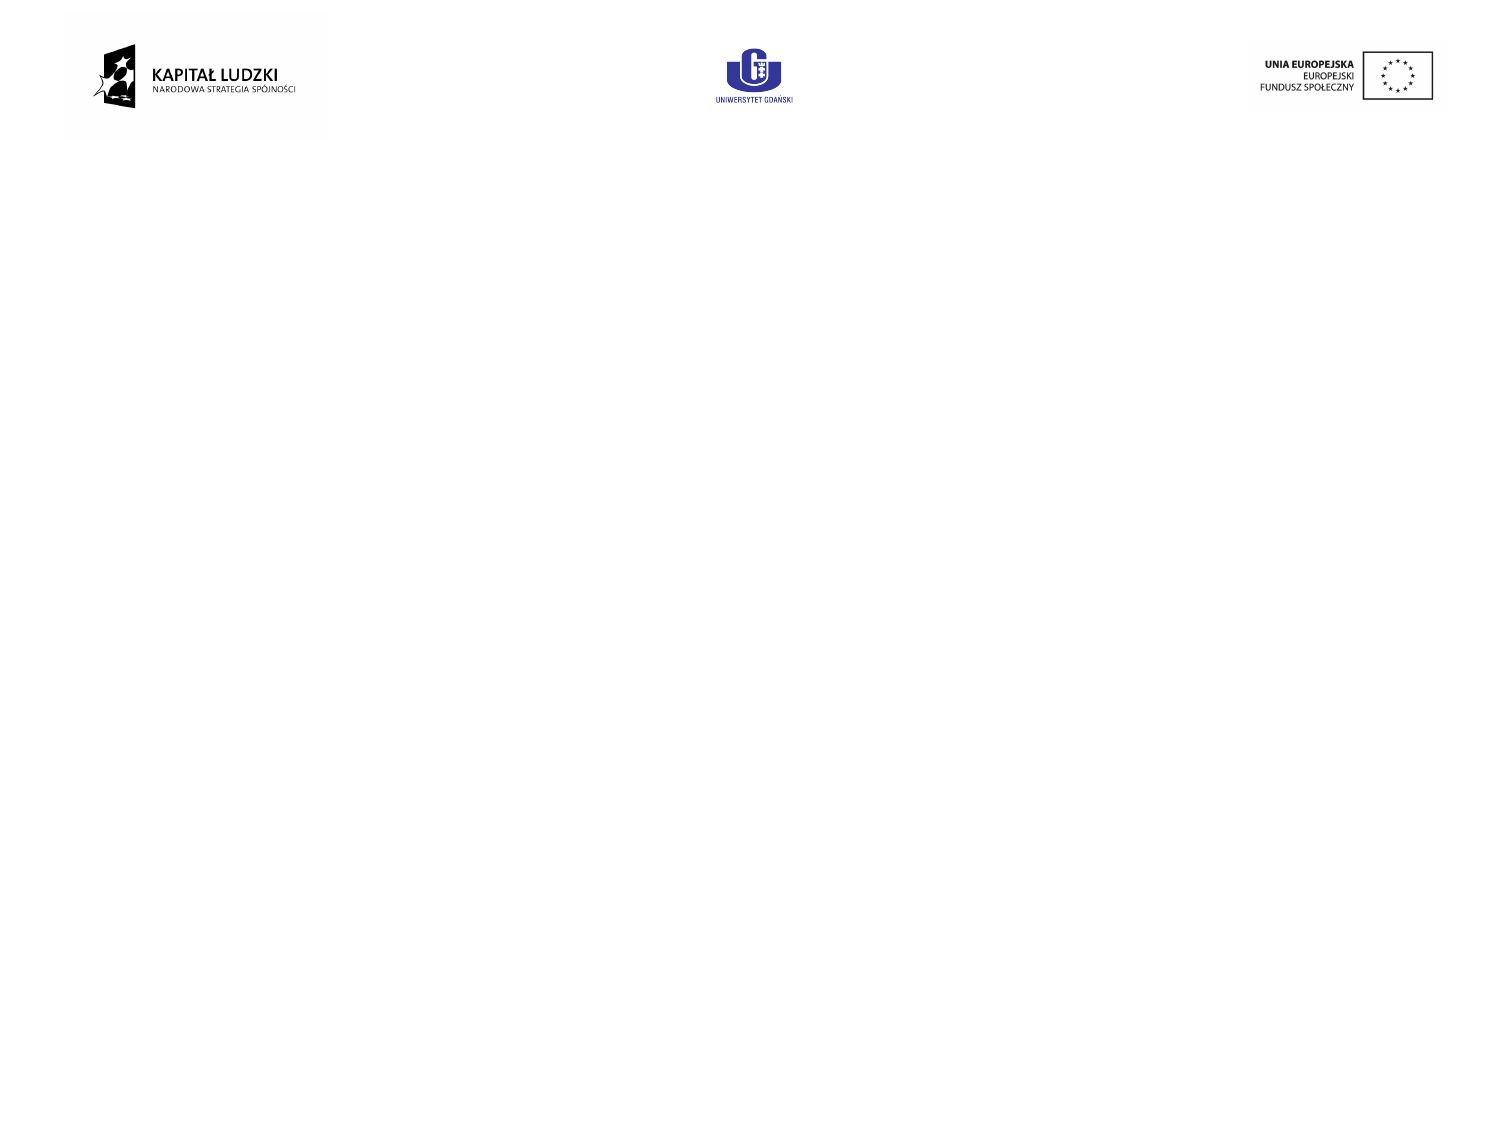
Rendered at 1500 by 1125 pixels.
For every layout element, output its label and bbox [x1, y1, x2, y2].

picture [714, 46, 795, 105]
picture [64, 12, 327, 140]
picture [1246, 38, 1447, 113]
